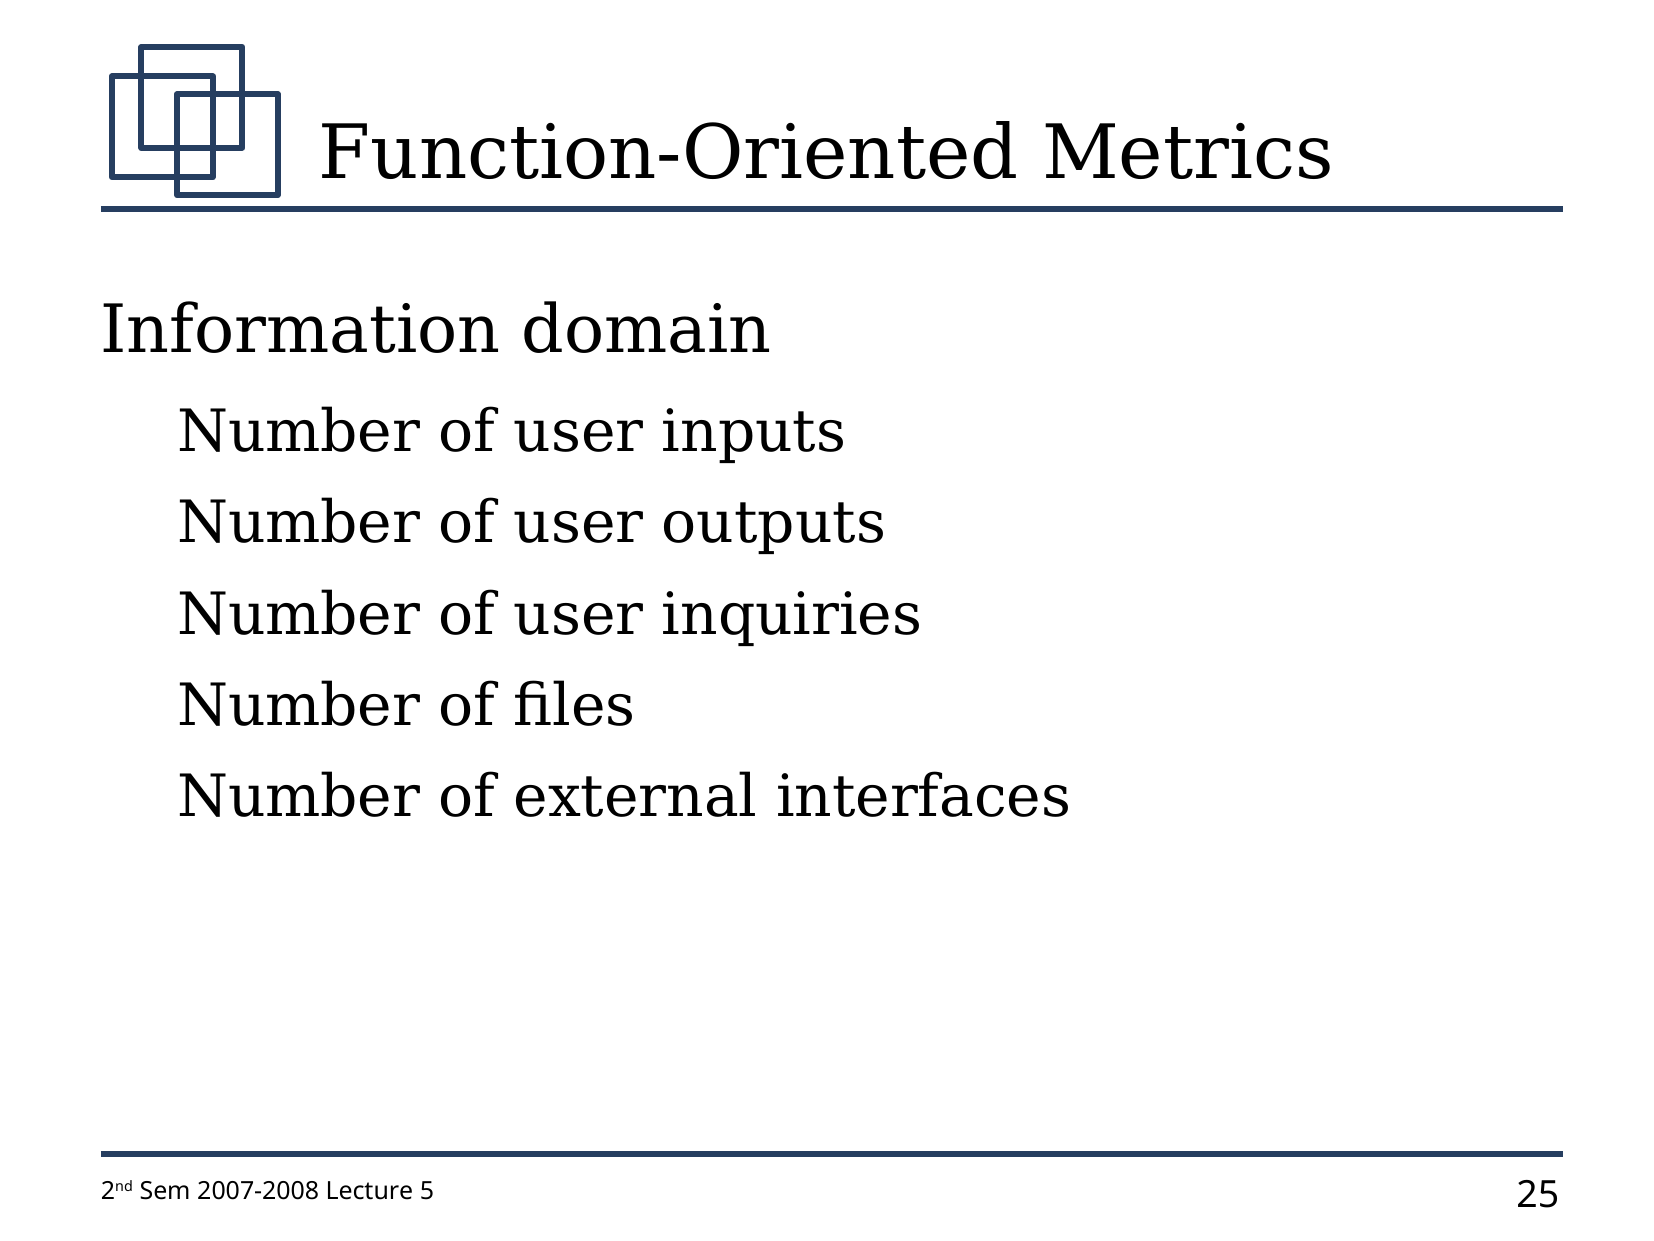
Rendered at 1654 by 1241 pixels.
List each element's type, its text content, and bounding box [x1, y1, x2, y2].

title Function-Oriented Metrics [82, 49, 1571, 257]
list Information domain Number of user inputs Number of user outputs Number of user inquiries Number of files Number of external interfaces [82, 290, 1571, 1109]
